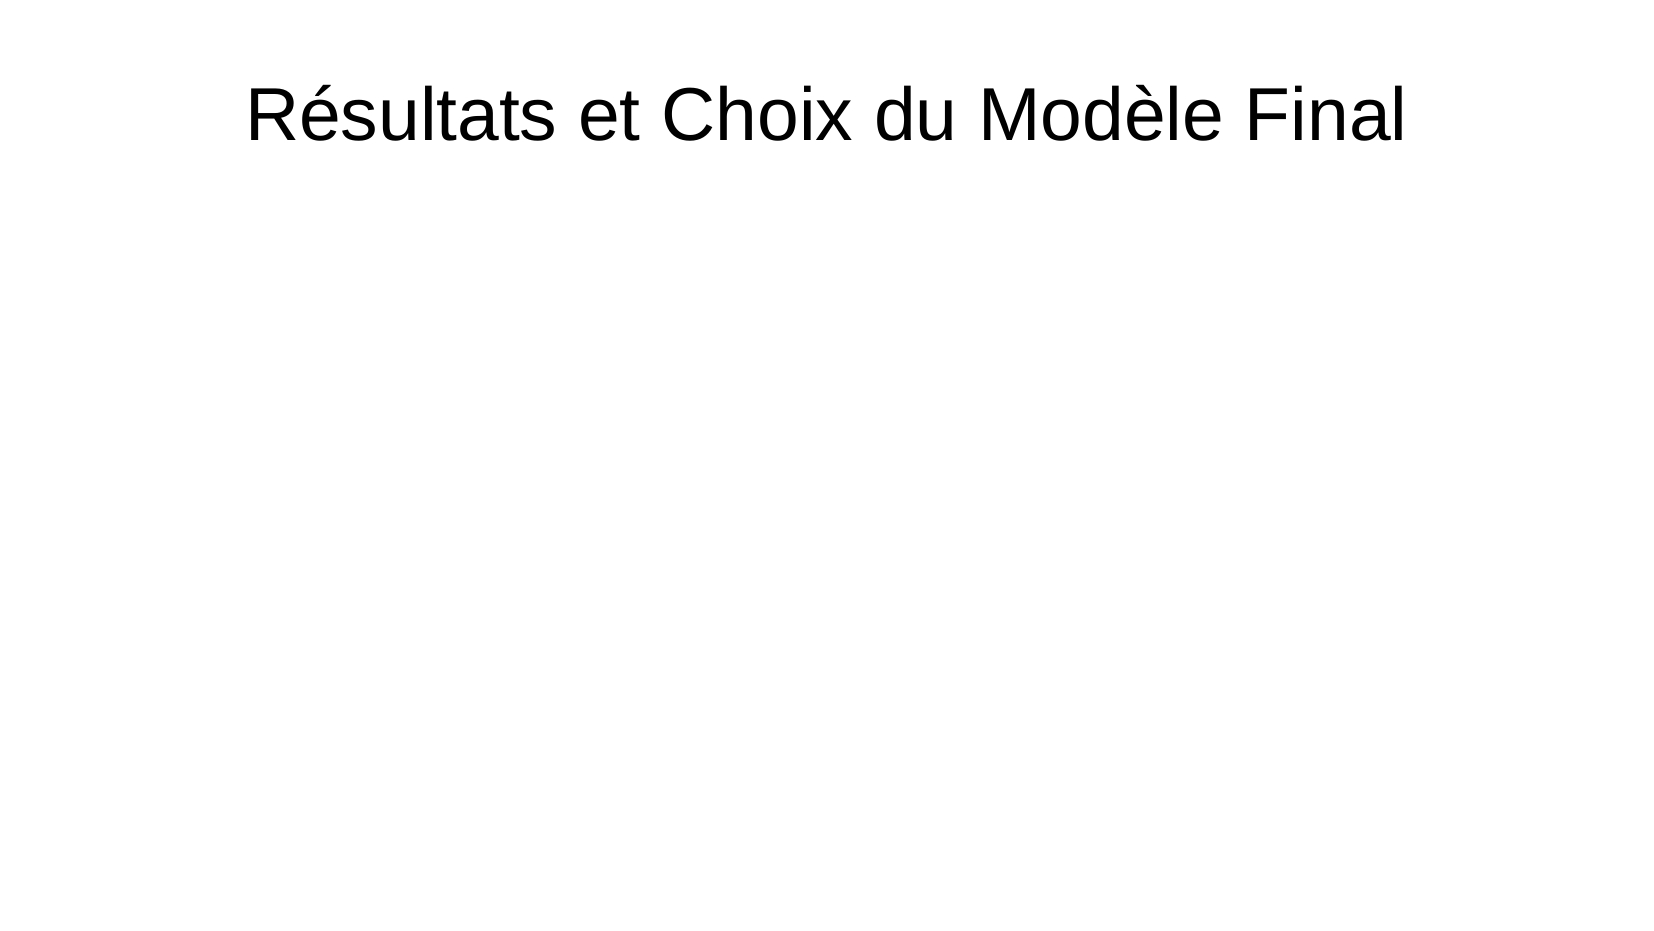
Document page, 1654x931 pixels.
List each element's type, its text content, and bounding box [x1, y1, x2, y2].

title Résultats et Choix du Modèle Final [82, 37, 1571, 193]
